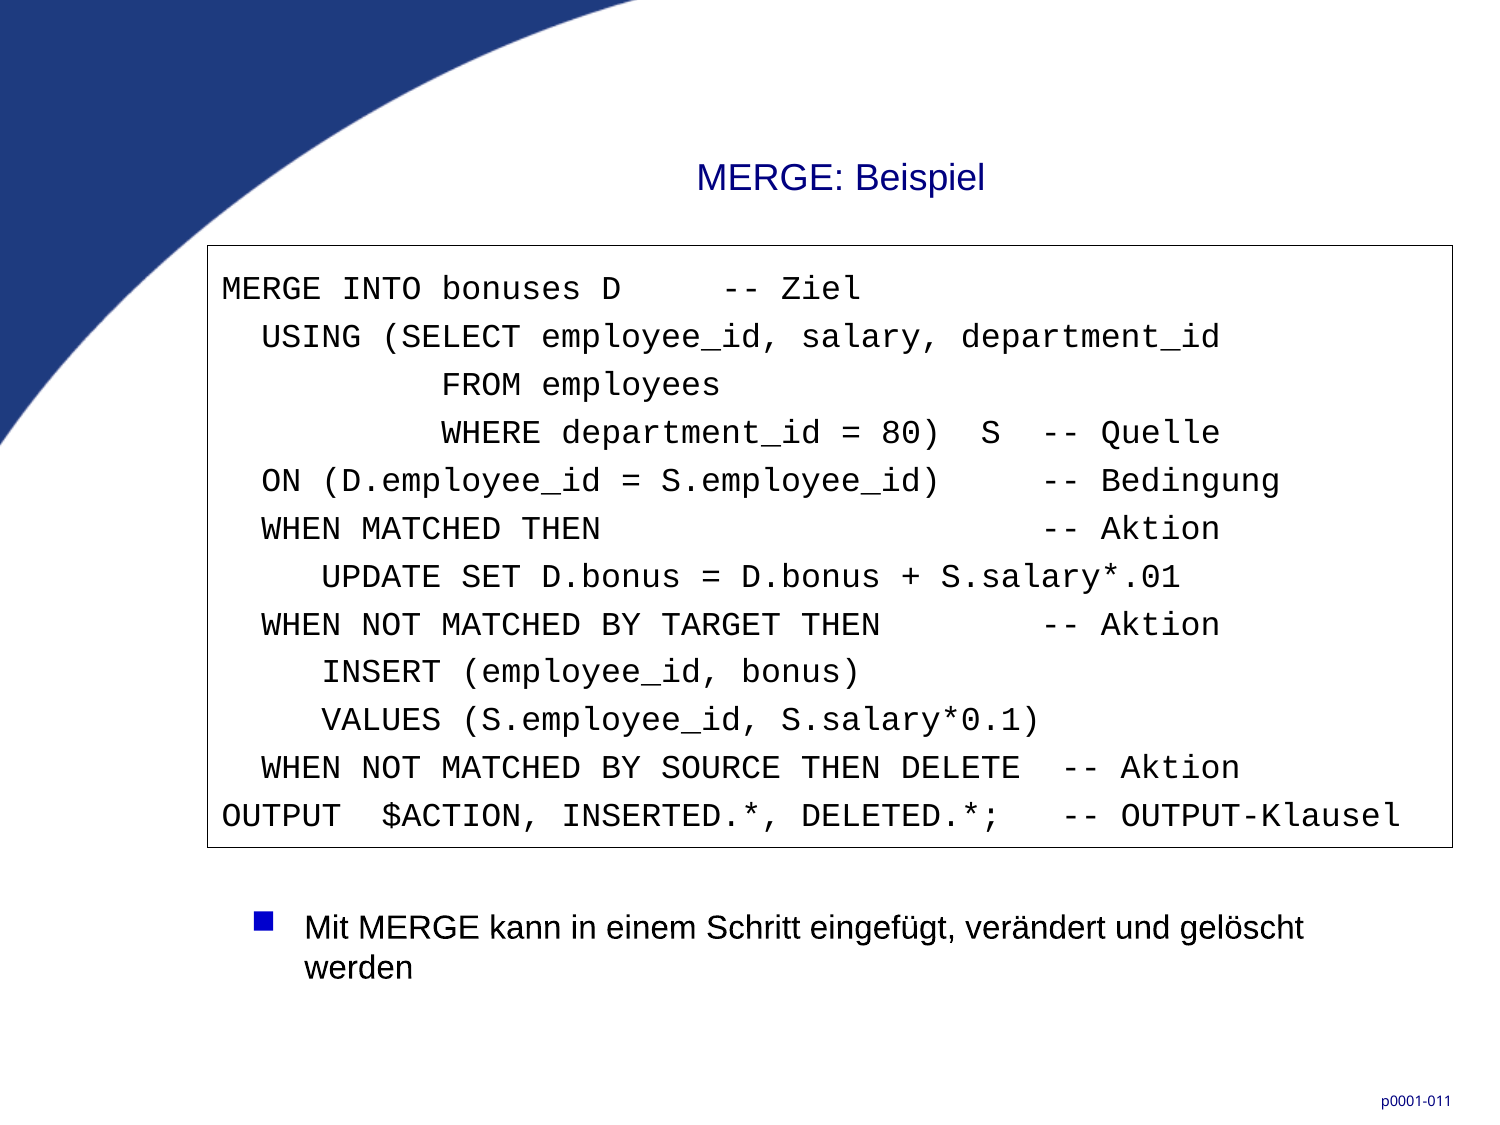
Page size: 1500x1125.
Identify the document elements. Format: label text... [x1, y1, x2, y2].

picture [0, 0, 648, 462]
text_box MERGE INTO bonuses D -- Ziel USING (SELECT employee_id, salary, department_id FROM employees WHERE department_id = 80) S -- Quelle ON (D.employee_id = S.employee_id) -- Bedingung WHEN MATCHED THEN -- Aktion UPDATE SET D.bonus = D.bonus + S.salary*.01 WHEN NOT MATCHED BY TARGET THEN -- Aktion INSERT (employee_id, bonus) VALUES (S.employee_id, S.salary*0.1) WHEN NOT MATCHED BY SOURCE THEN DELETE -- Aktion OUTPUT $ACTION, INSERTED.*, DELETED.*; -- OUTPUT-Klausel [206, 244, 1453, 847]
title MERGE: Beispiel [366, 126, 1317, 225]
text_box Mit MERGE kann in einem Schritt eingefügt, verändert und gelöscht werden [236, 897, 1327, 1016]
